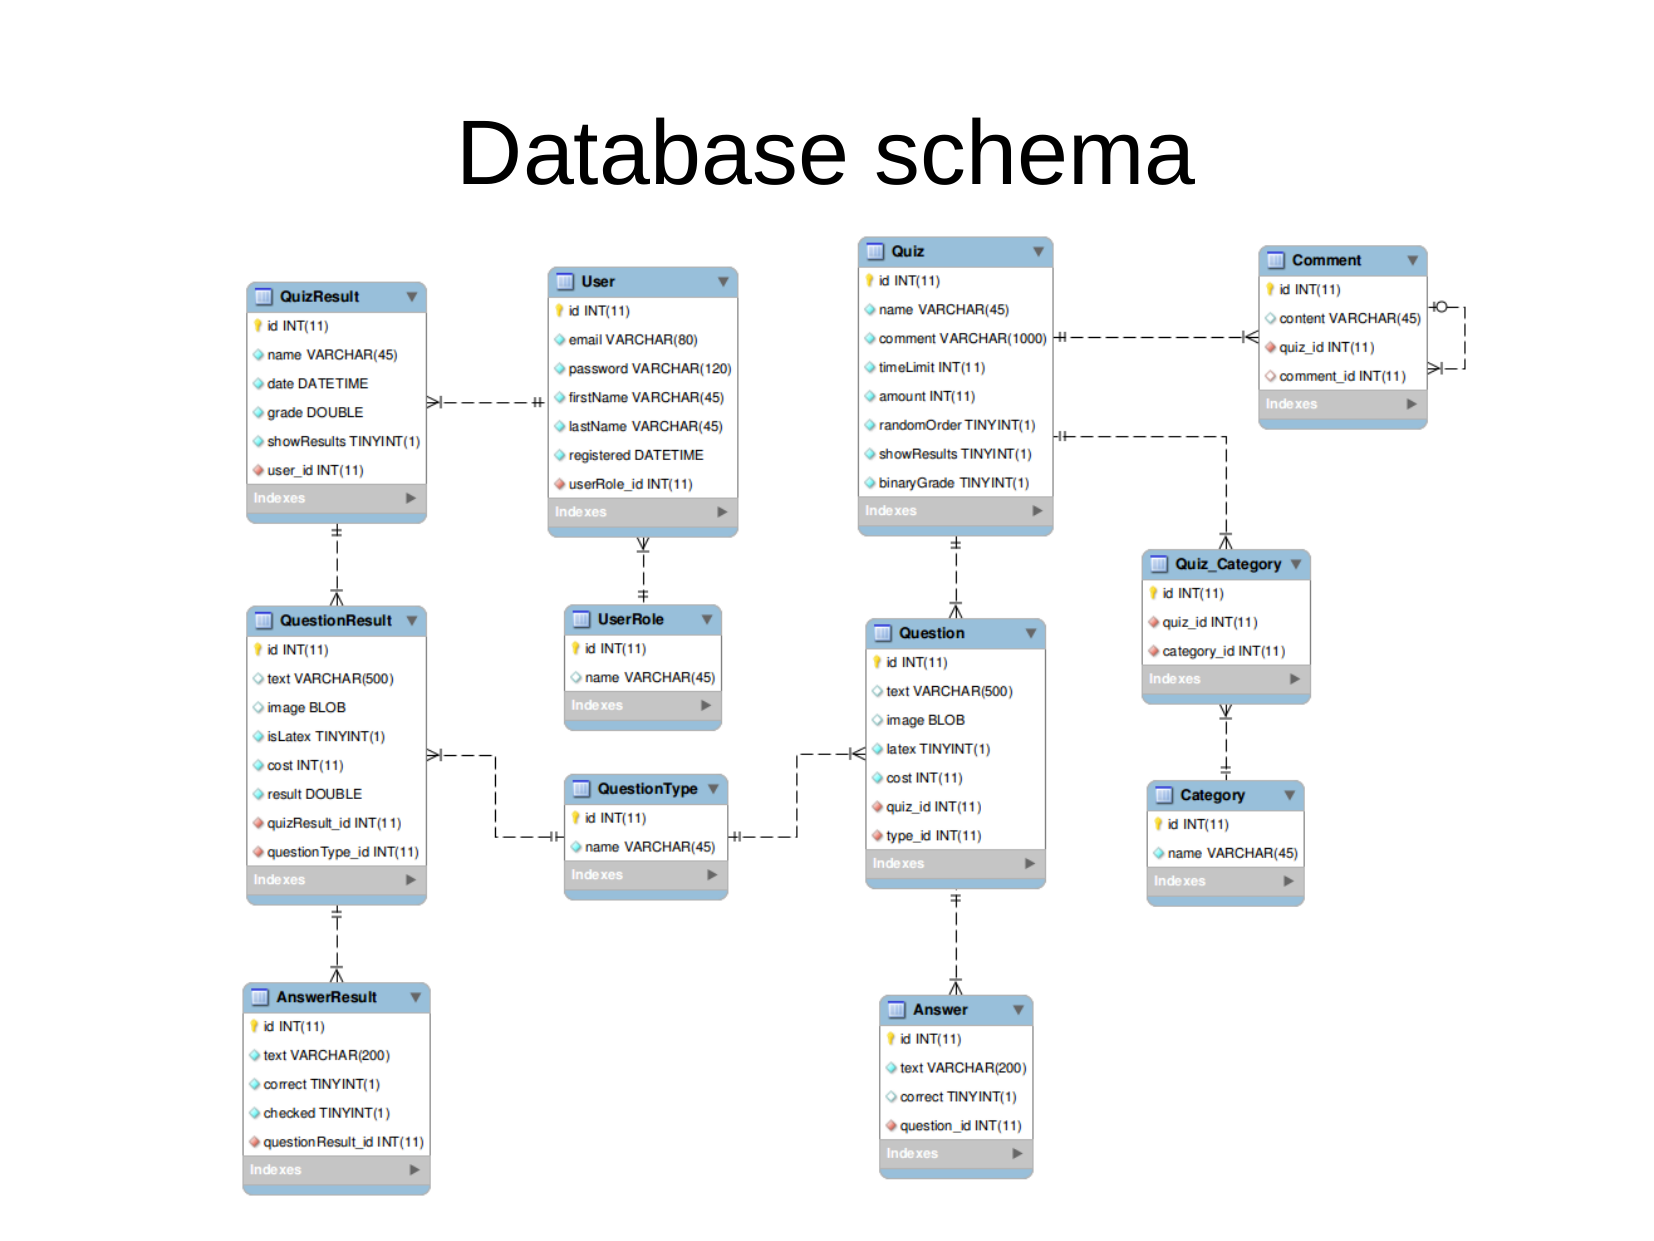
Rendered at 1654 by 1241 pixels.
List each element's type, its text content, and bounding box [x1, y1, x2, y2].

picture [230, 224, 1477, 1207]
title Database schema [82, 49, 1571, 257]
